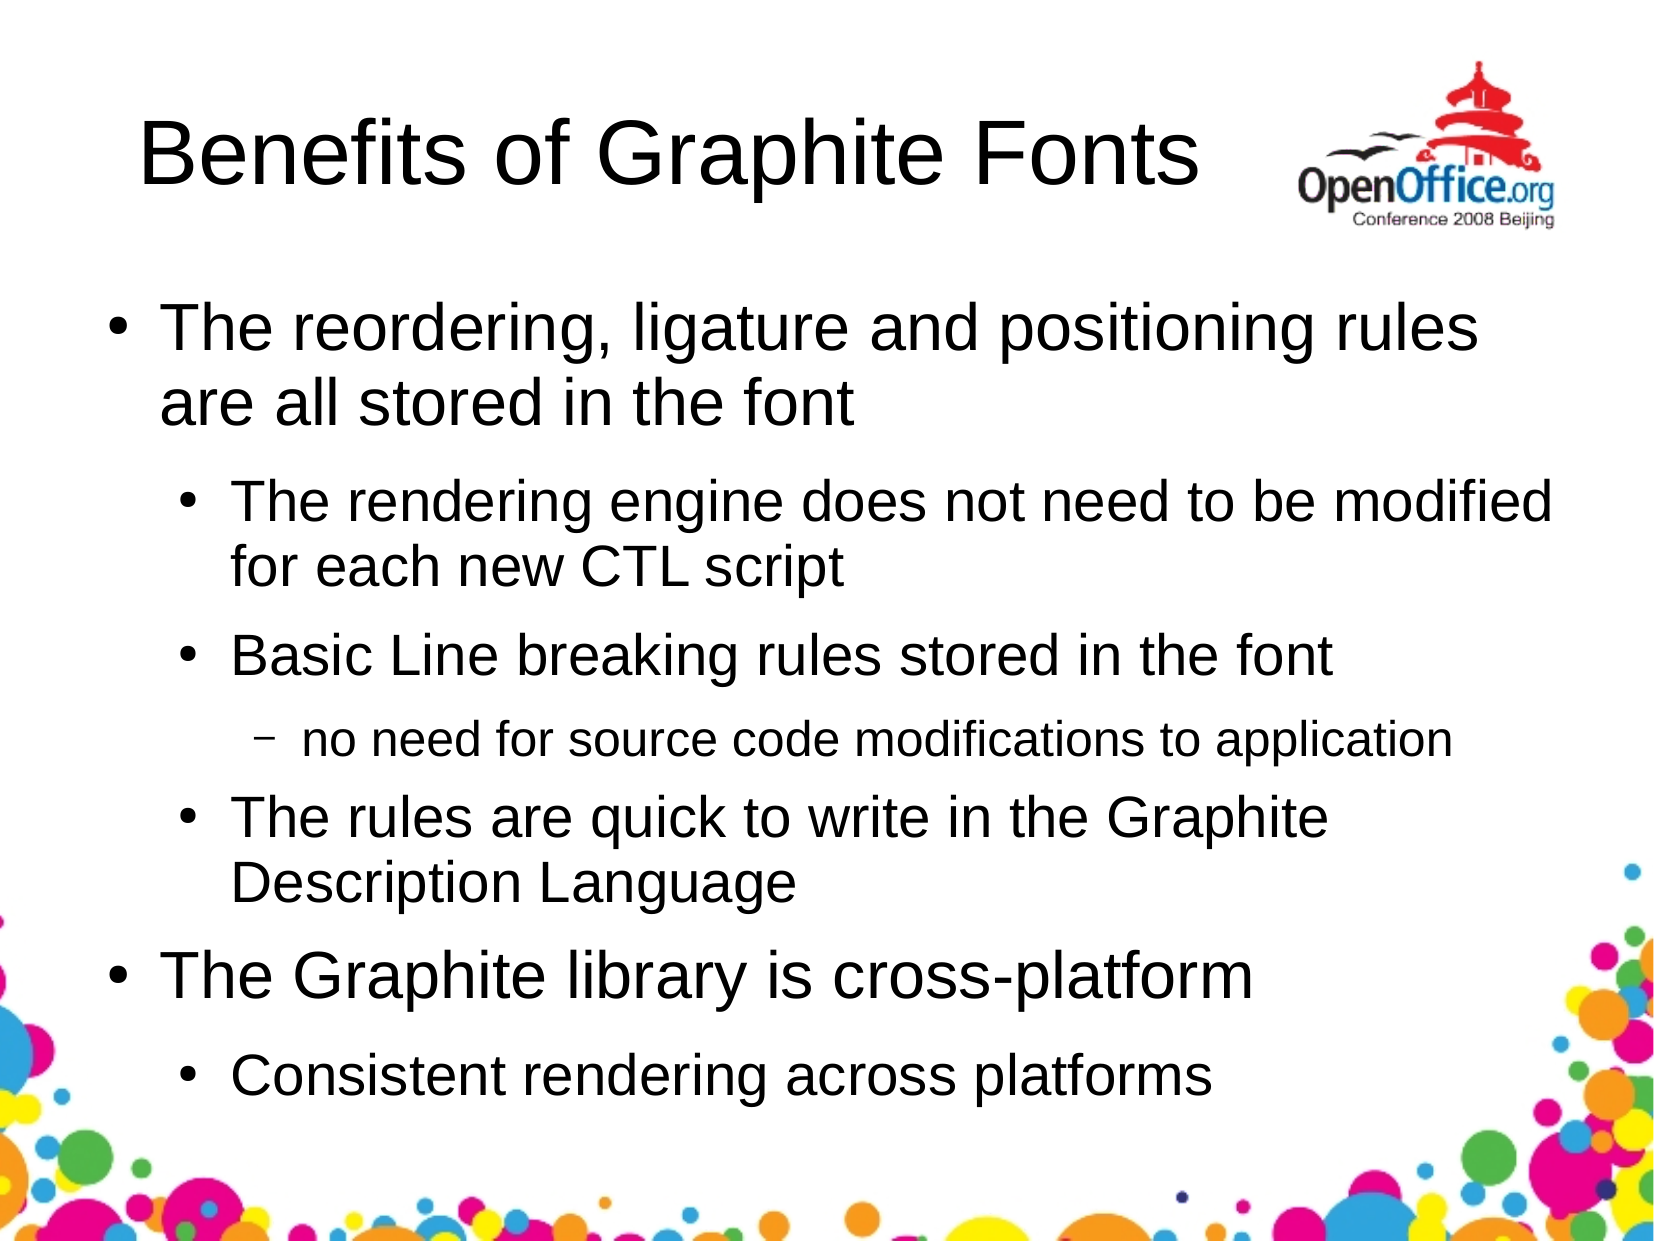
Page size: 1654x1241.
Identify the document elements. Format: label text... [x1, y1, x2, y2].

list The reordering, ligature and positioning rules are all stored in the font The rendering engine does not need to be modified for each new CTL script Basic Line breaking rules stored in the font no need for source code modifications to application The rules are quick to write in the Graphite Description Language The Graphite library is cross-platform Consistent rendering across platforms [88, 290, 1577, 1108]
title Benefits of Graphite Fonts [82, 56, 1258, 250]
picture [1285, 51, 1569, 250]
picture [0, 810, 1654, 1241]
